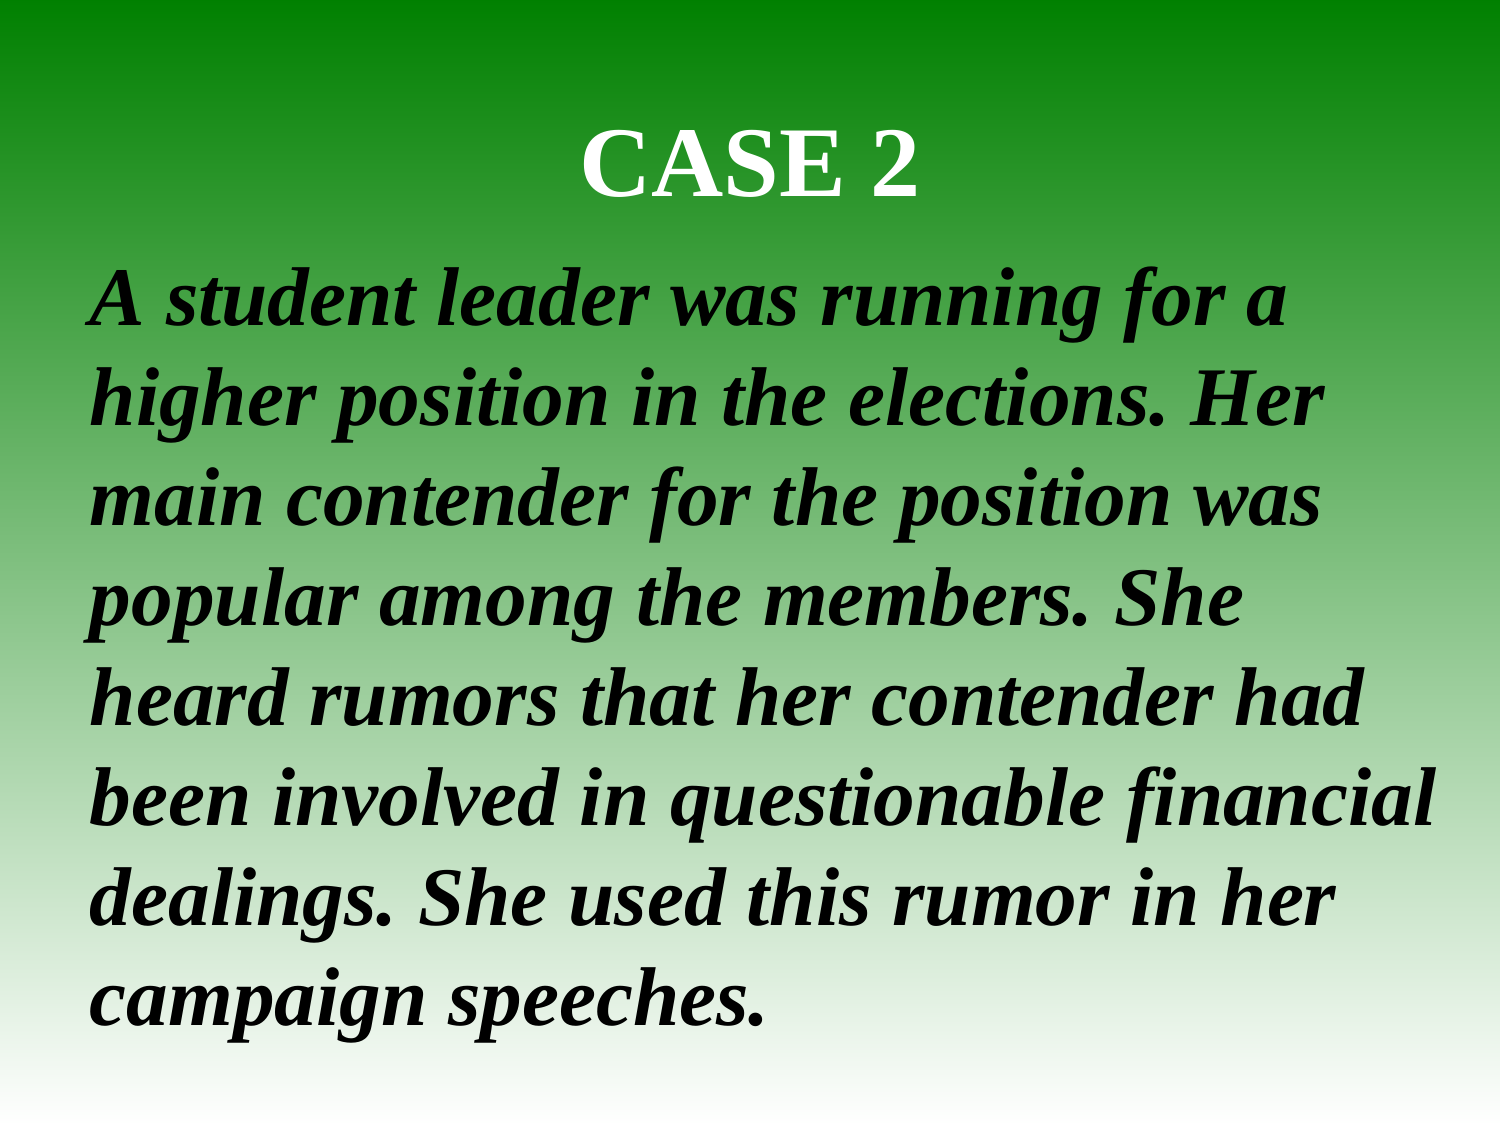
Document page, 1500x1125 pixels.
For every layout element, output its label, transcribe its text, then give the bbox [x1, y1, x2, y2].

title CASE 2 [112, 62, 1388, 234]
text_box A student leader was running for a higher position in the elections. Her main contender for the position was popular among the members. She heard rumors that her contender had been involved in questionable financial dealings. She used this rumor in her campaign speeches. [74, 234, 1463, 1051]
